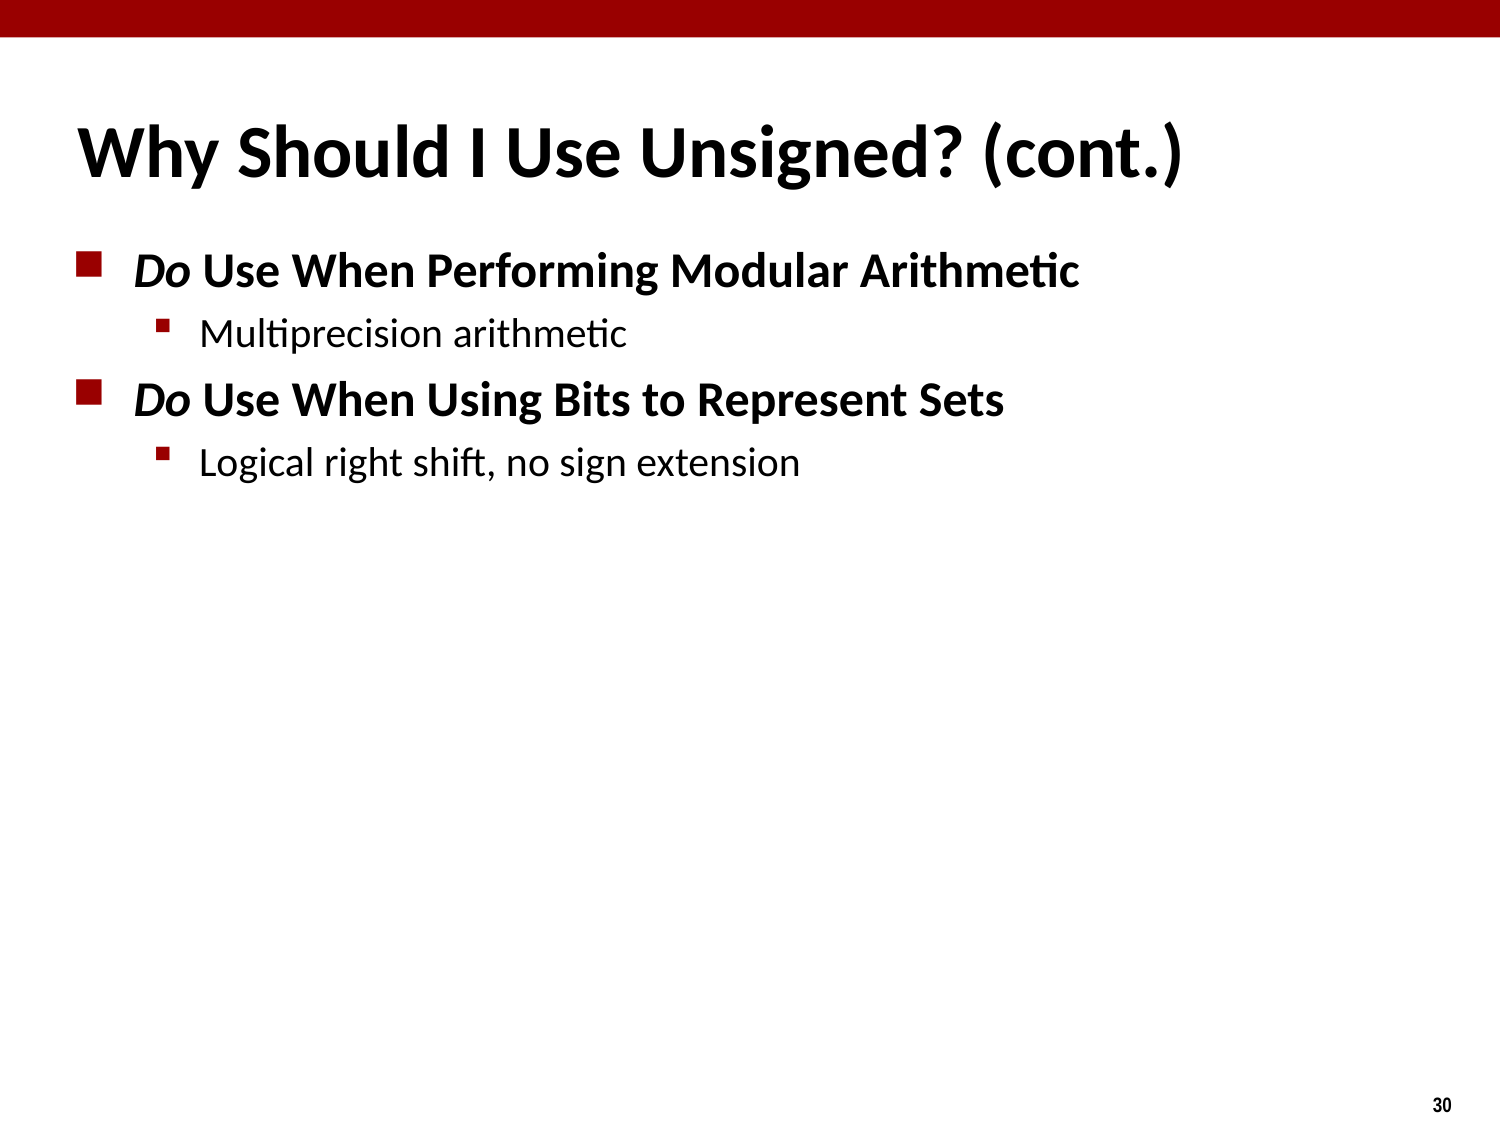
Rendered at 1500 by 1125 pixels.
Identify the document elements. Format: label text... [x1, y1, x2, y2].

list Do Use When Performing Modular Arithmetic Multiprecision arithmetic Do Use When Using Bits to Represent Sets Logical right shift, no sign extension [62, 230, 1425, 1088]
title Why Should I Use Unsigned? (cont.) [62, 99, 1285, 194]
